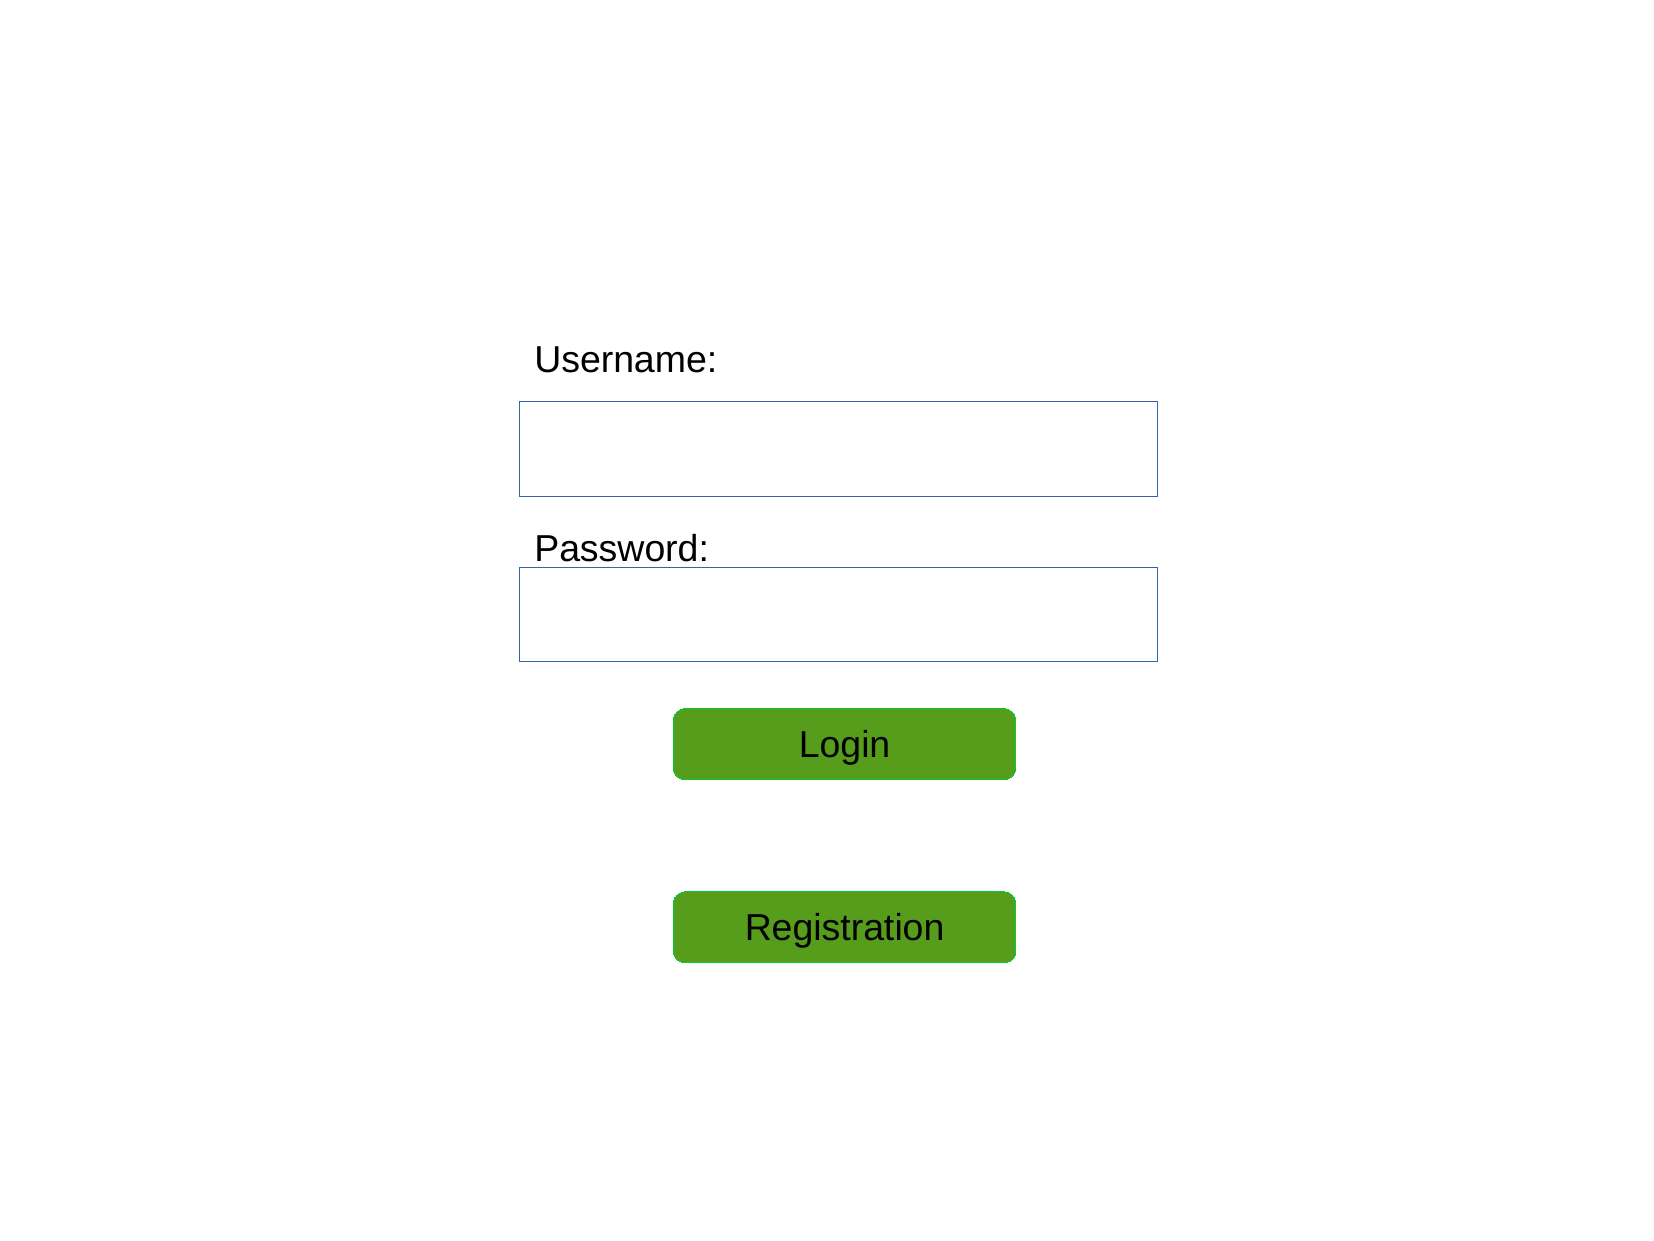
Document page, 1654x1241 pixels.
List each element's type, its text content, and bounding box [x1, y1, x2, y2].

text_box Login [673, 708, 1016, 780]
text_box Username: [519, 330, 745, 395]
text_box [519, 567, 1158, 662]
text_box [519, 401, 1158, 497]
text_box Registration [673, 891, 1016, 963]
text_box Password: [519, 519, 735, 577]
